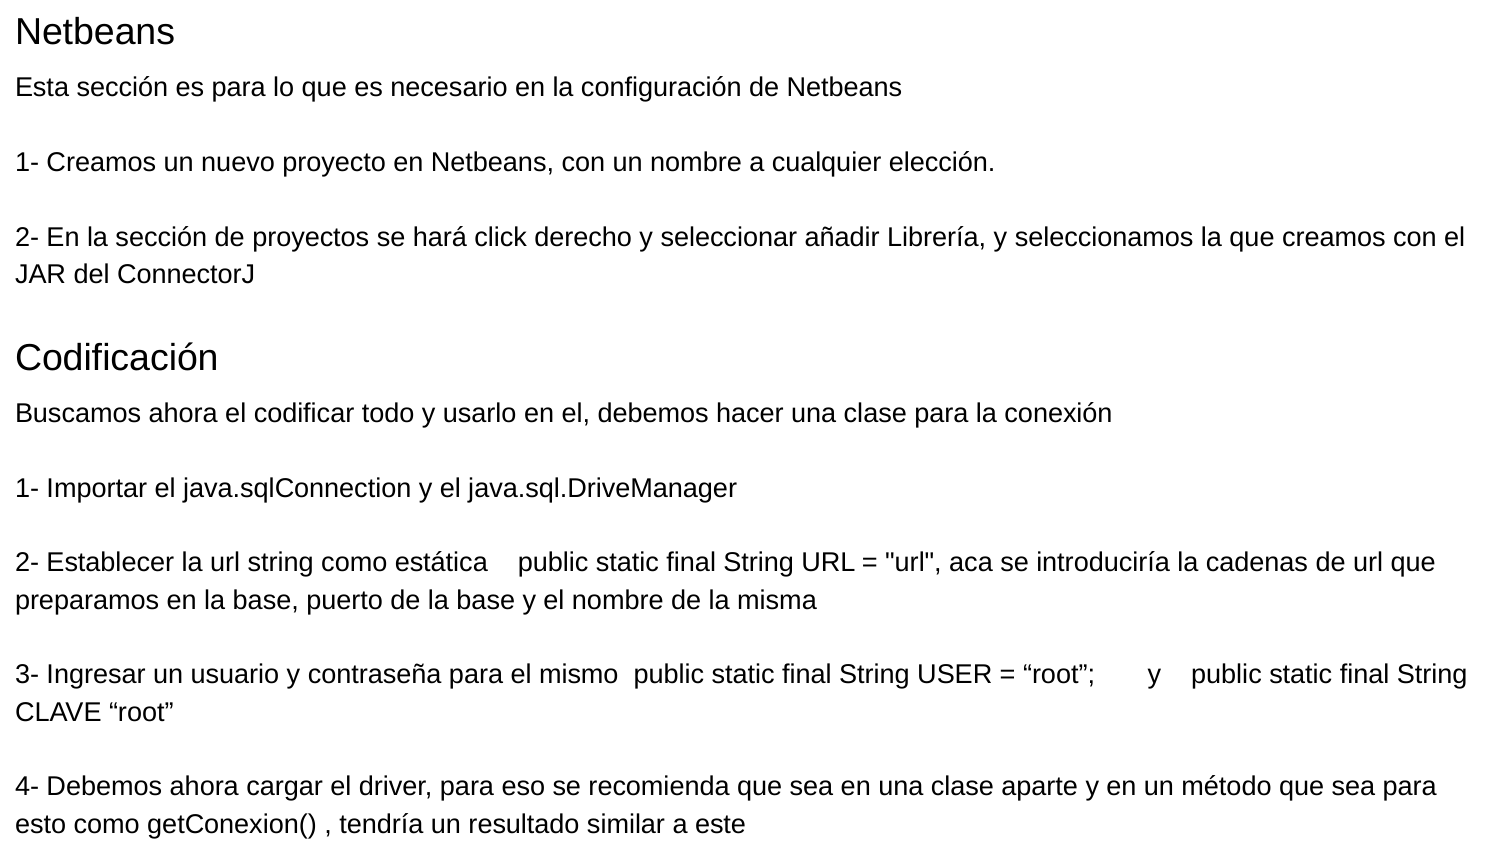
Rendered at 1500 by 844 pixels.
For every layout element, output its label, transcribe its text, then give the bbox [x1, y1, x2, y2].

text_box Netbeans Esta sección es para lo que es necesario en la configuración de Netbeans 1- Creamos un nuevo proyecto en Netbeans, con un nombre a cualquier elección. 2- En la sección de proyectos se hará click derecho y seleccionar añadir Librería, y seleccionamos la que creamos con el JAR del ConnectorJ Codificación Buscamos ahora el codificar todo y usarlo en el, debemos hacer una clase para la conexión 1- Importar el java.sqlConnection y el java.sql.DriveManager 2- Establecer la url string como estática public static final String URL = "url", aca se introduciría la cadenas de url que preparamos en la base, puerto de la base y el nombre de la misma 3- Ingresar un usuario y contraseña para el mismo public static final String USER = “root”; y public static final String CLAVE “root” 4- Debemos ahora cargar el driver, para eso se recomienda que sea en una clase aparte y en un método que sea para esto como getConexion() , tendría un resultado similar a este [0, 0, 1500, 844]
